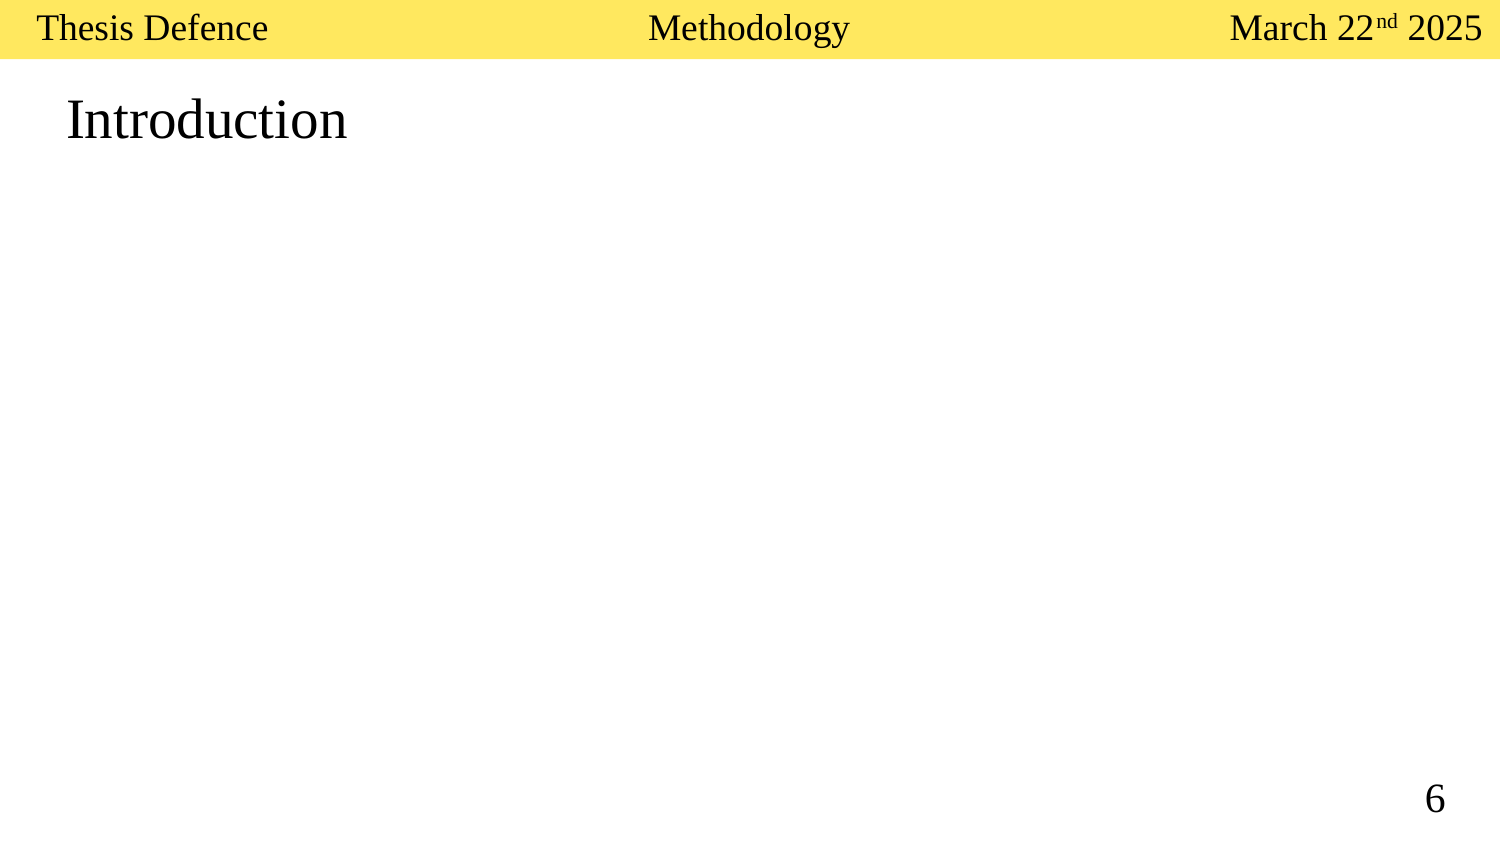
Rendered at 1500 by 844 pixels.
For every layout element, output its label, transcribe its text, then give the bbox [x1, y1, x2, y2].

title Introduction [51, 72, 1449, 167]
text_box Thesis Defence Methodology March 22nd 2025 [0, 0, 1500, 60]
